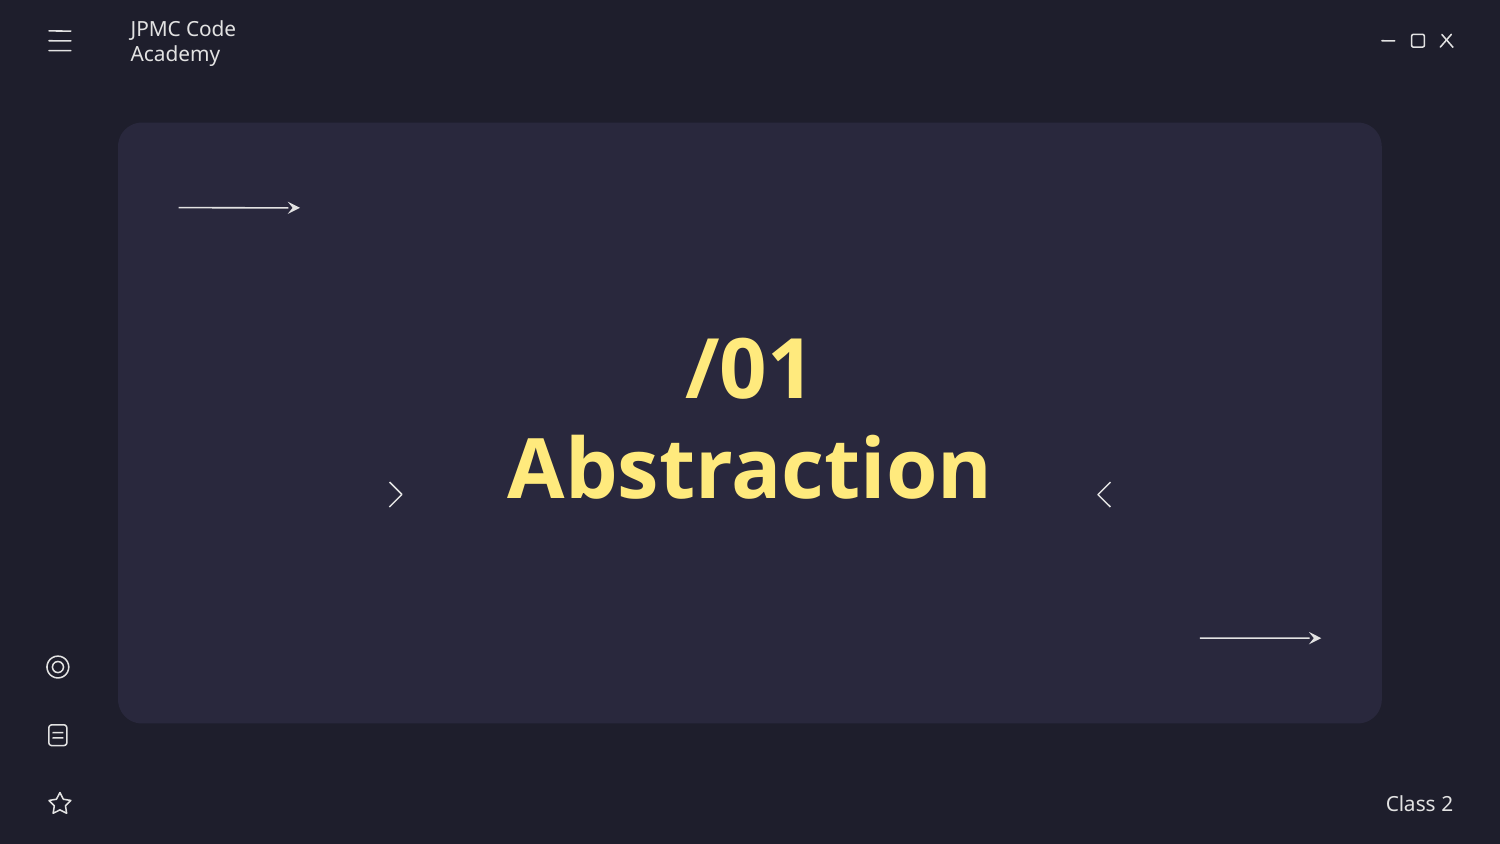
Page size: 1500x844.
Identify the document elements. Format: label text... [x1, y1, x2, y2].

subtitle JPMC Code Academy [130, 18, 306, 64]
title /01 Abstraction [294, 308, 1206, 522]
subtitle Class 2 [1278, 780, 1453, 826]
